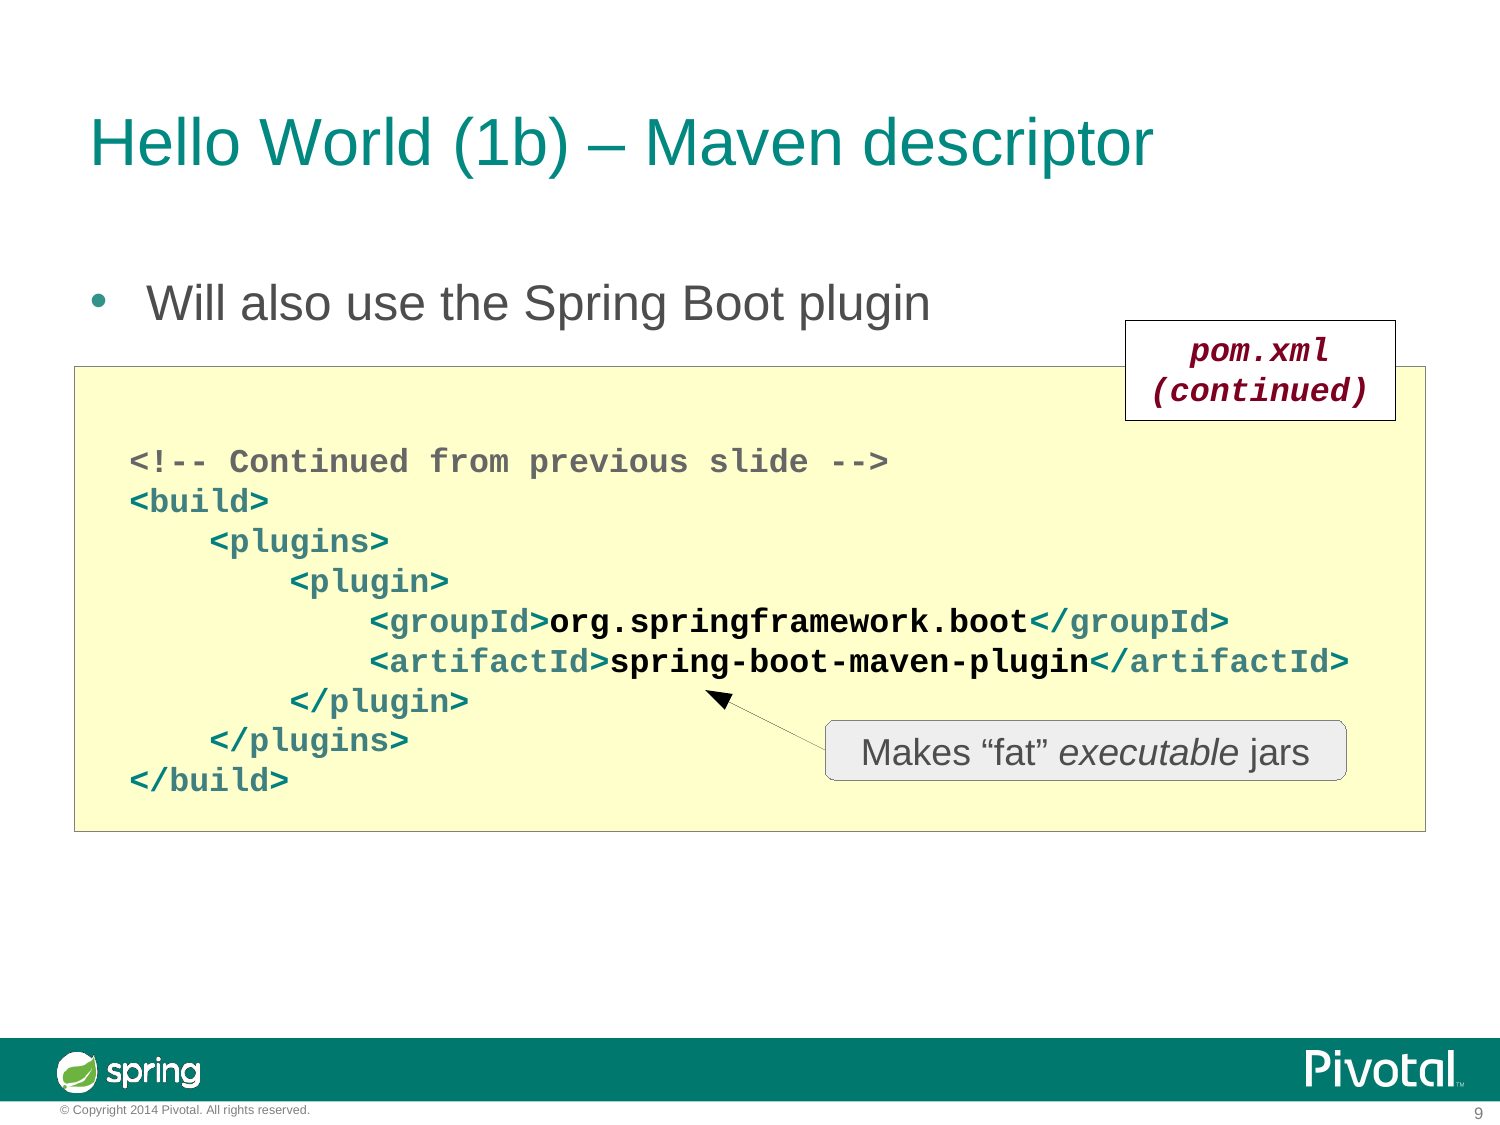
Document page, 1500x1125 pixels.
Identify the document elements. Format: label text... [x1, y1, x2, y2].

text_box pom.xml (continued) [1125, 320, 1396, 421]
picture [1306, 1050, 1464, 1087]
title Hello World (1b) – Maven descriptor [75, 45, 1426, 233]
picture [32, 1041, 210, 1103]
list Will also use the Spring Boot plugin [75, 262, 1426, 931]
